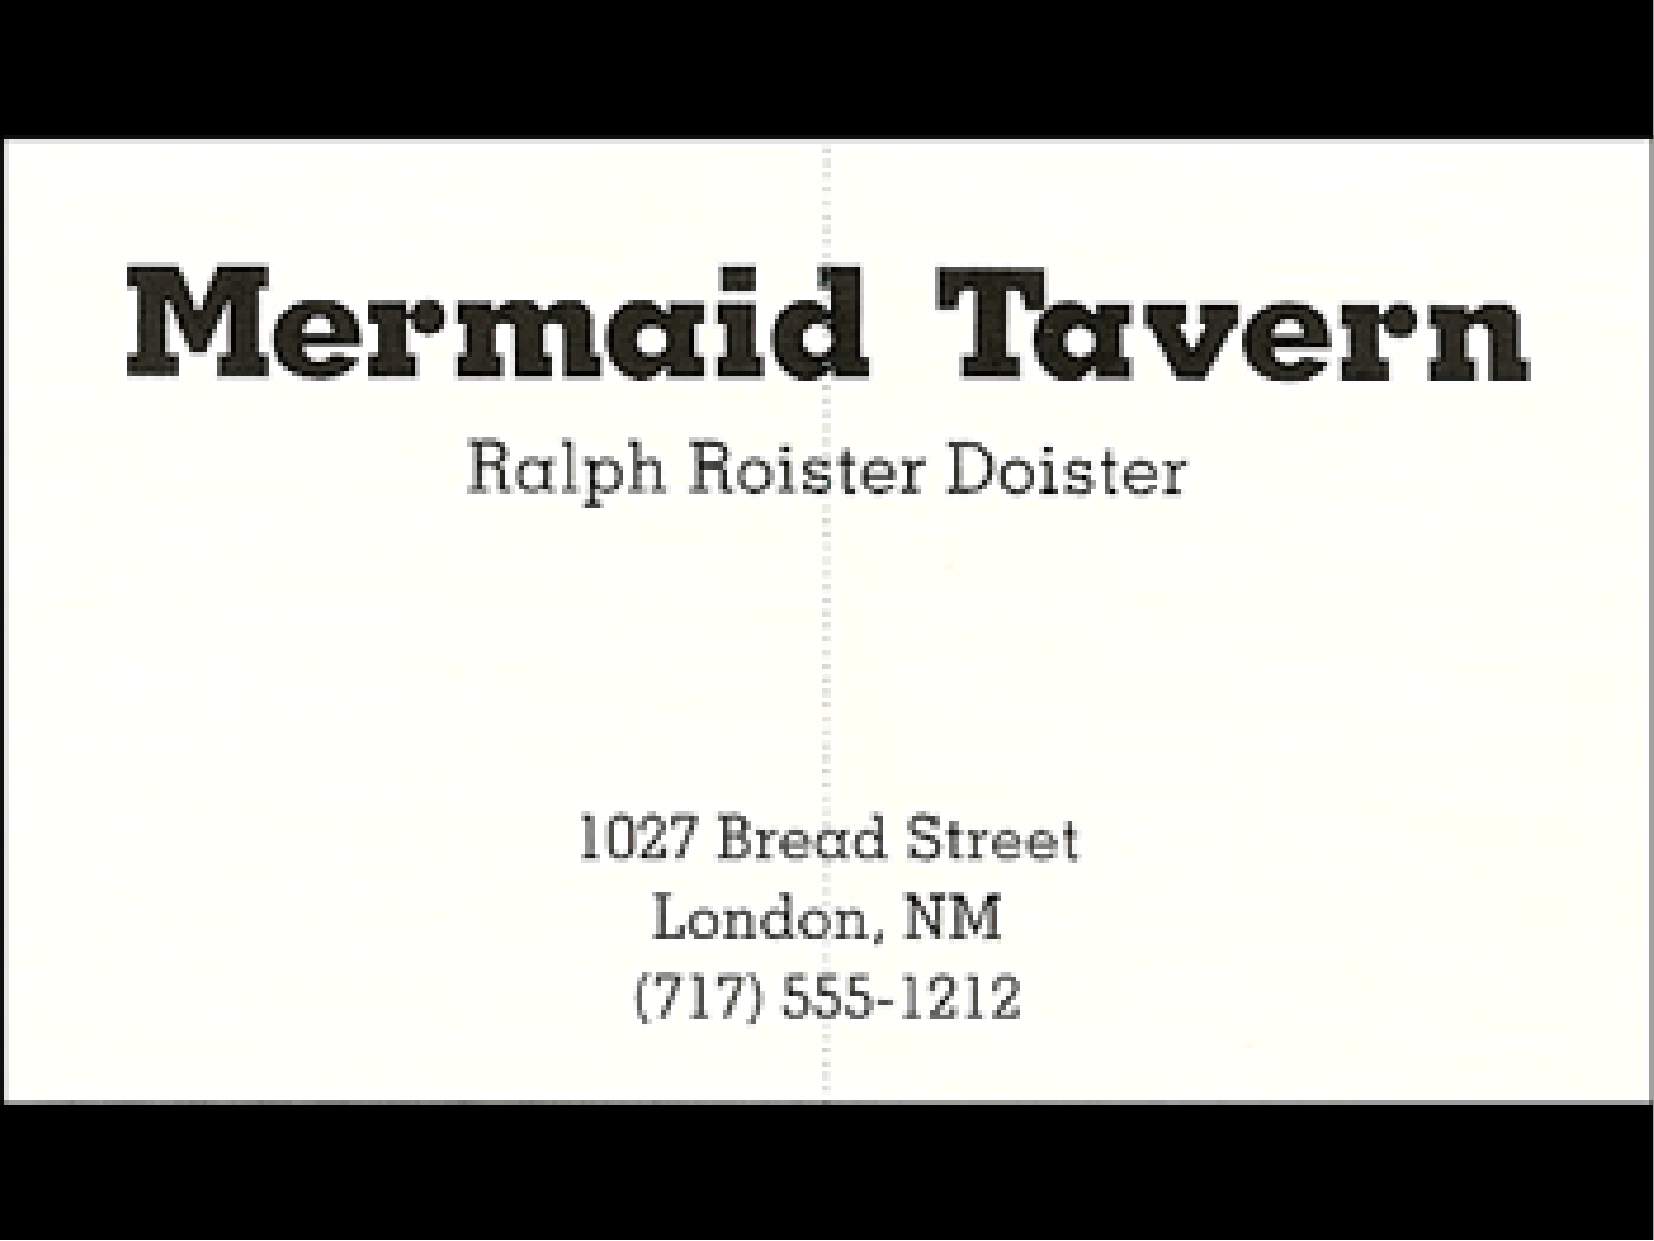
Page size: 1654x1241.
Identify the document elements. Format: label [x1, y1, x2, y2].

picture [0, 135, 1654, 1105]
